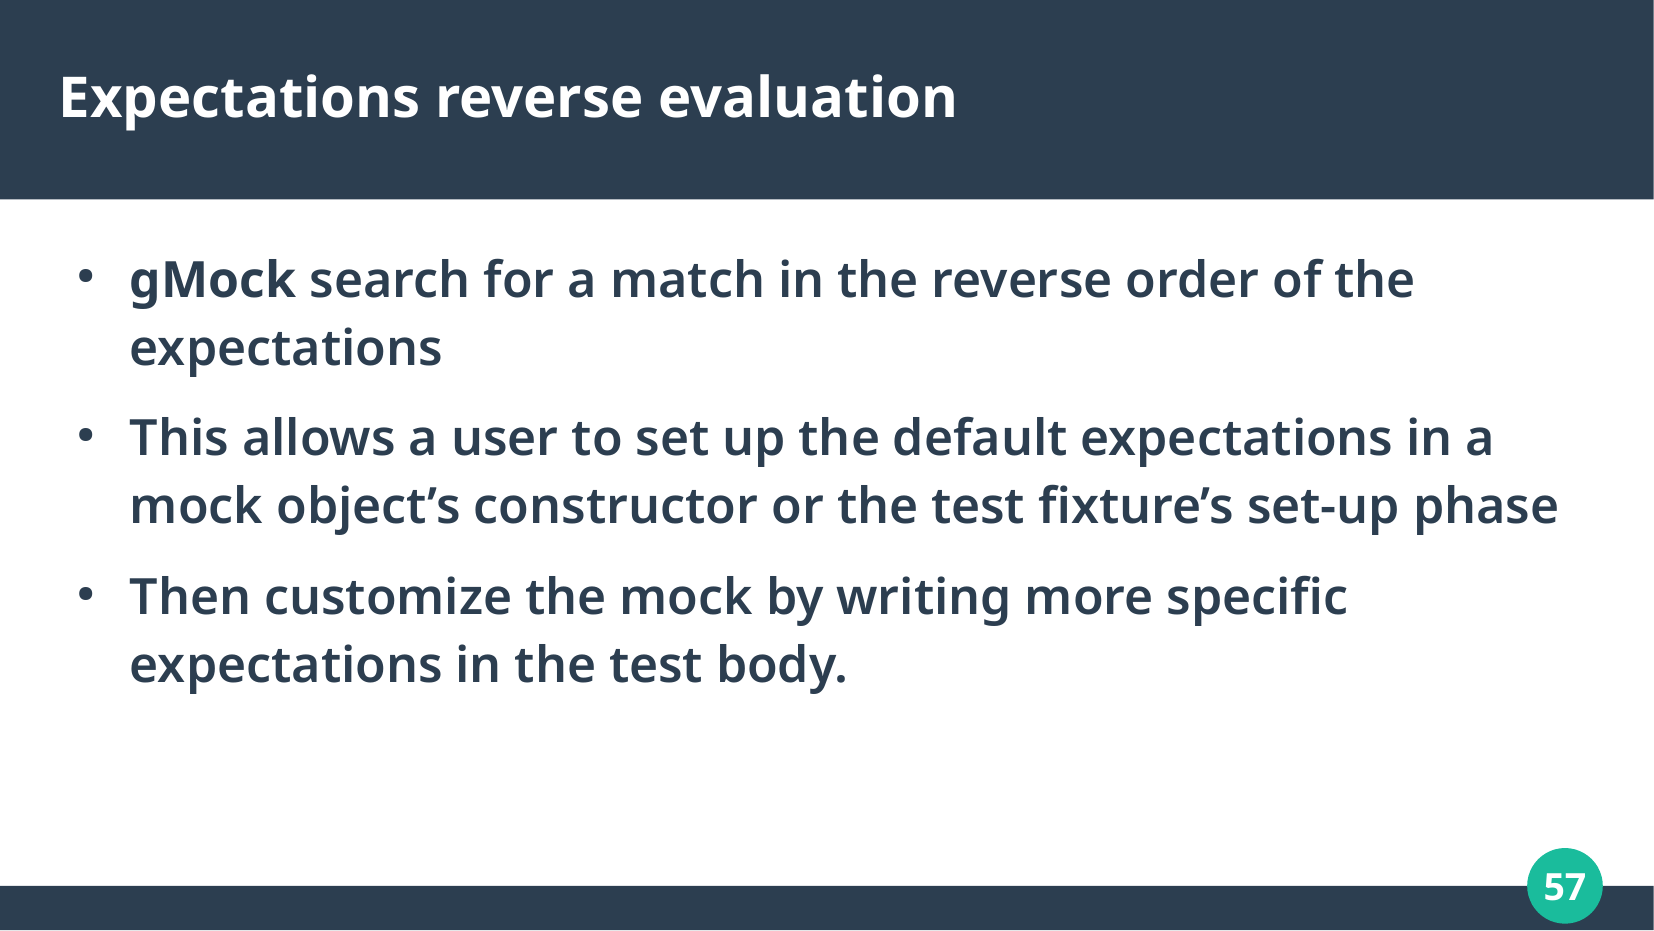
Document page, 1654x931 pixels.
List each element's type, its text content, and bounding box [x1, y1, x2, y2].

list gMock search for a match in the reverse order of the expectations This allows a user to set up the default expectations in a mock object’s constructor or the test fixture’s set-up phase Then customize the mock by writing more specific expectations in the test body. [59, 243, 1595, 864]
title Expectations reverse evaluation [59, 37, 1595, 155]
